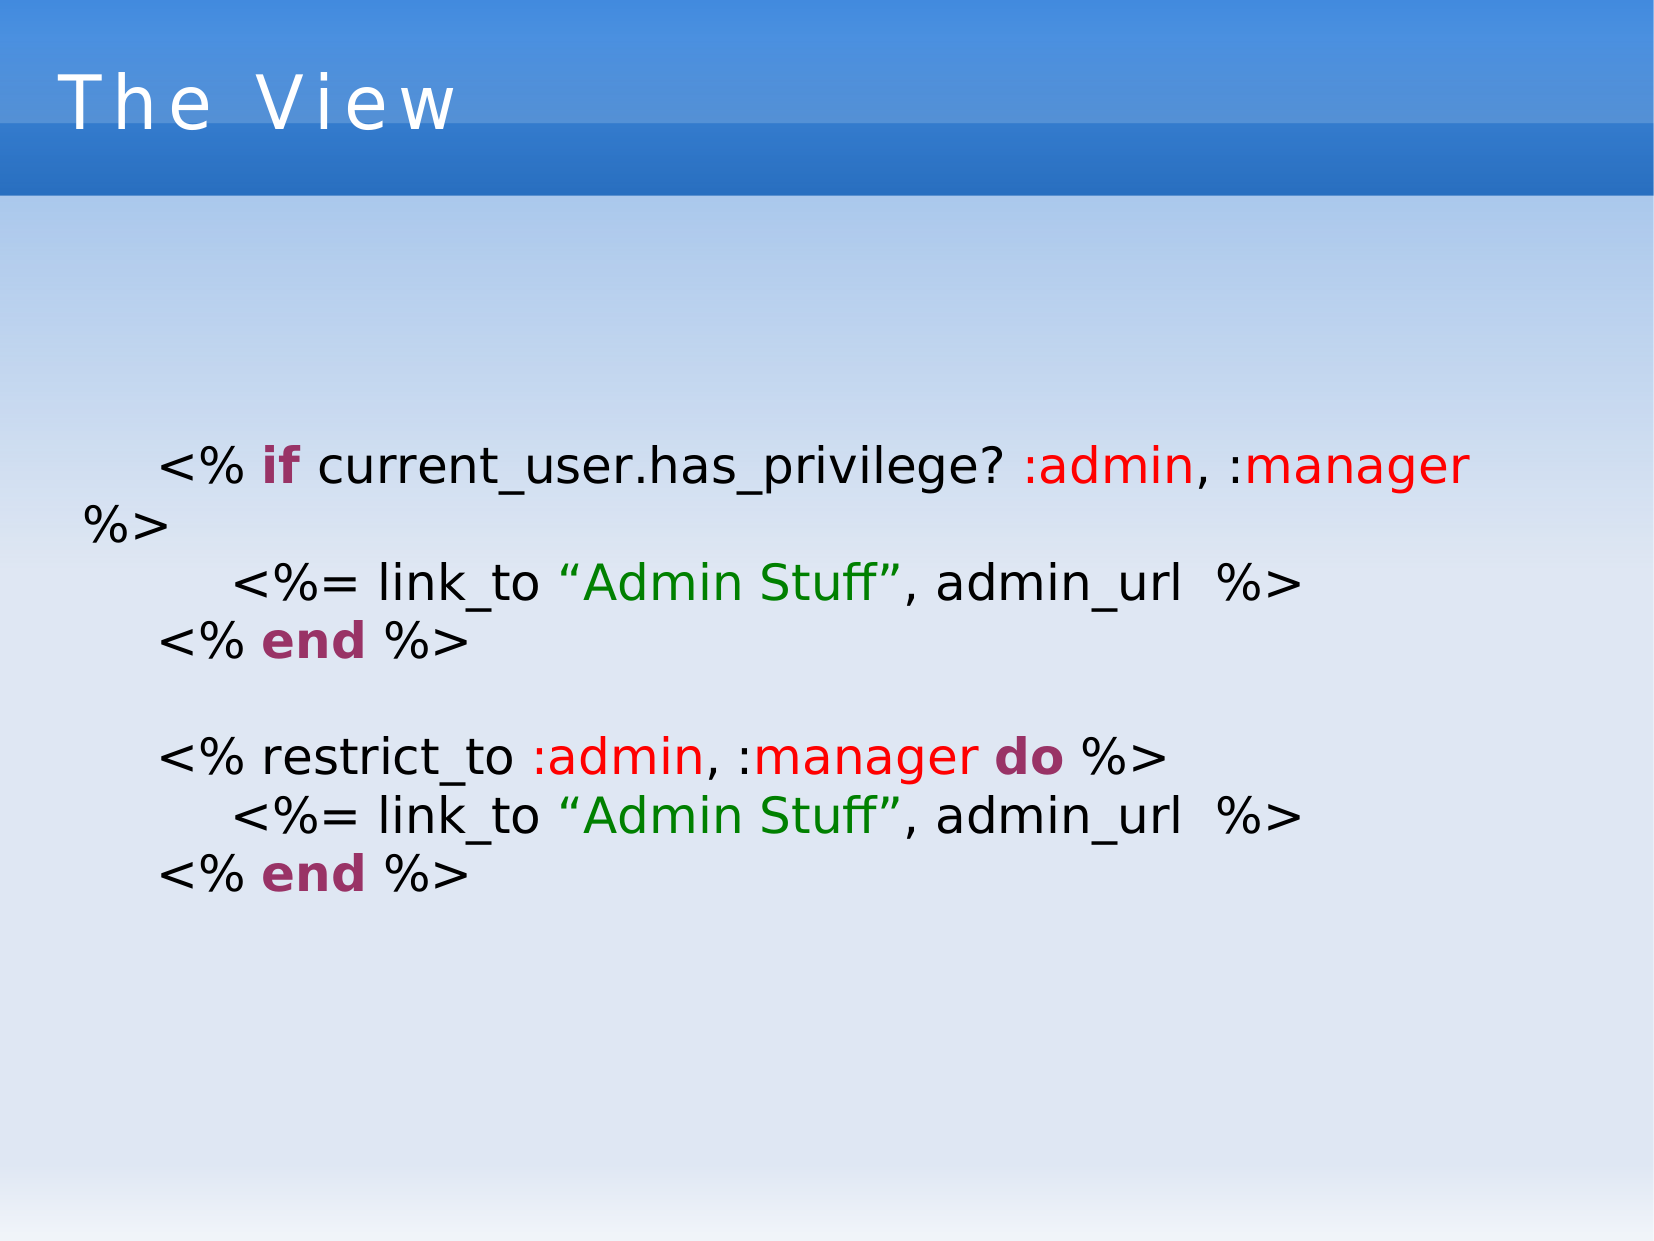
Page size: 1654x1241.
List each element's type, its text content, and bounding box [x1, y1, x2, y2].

title The View [59, 36, 1576, 171]
picture [0, 0, 1654, 1241]
subtitle <% if current_user.has_privilege? :admin, :manager %> <%= link_to “Admin Stuff”, admin_url %> <% end %> <% restrict_to :admin, :manager do %> <%= link_to “Admin Stuff”, admin_url %> <% end %> [82, 297, 1571, 1102]
